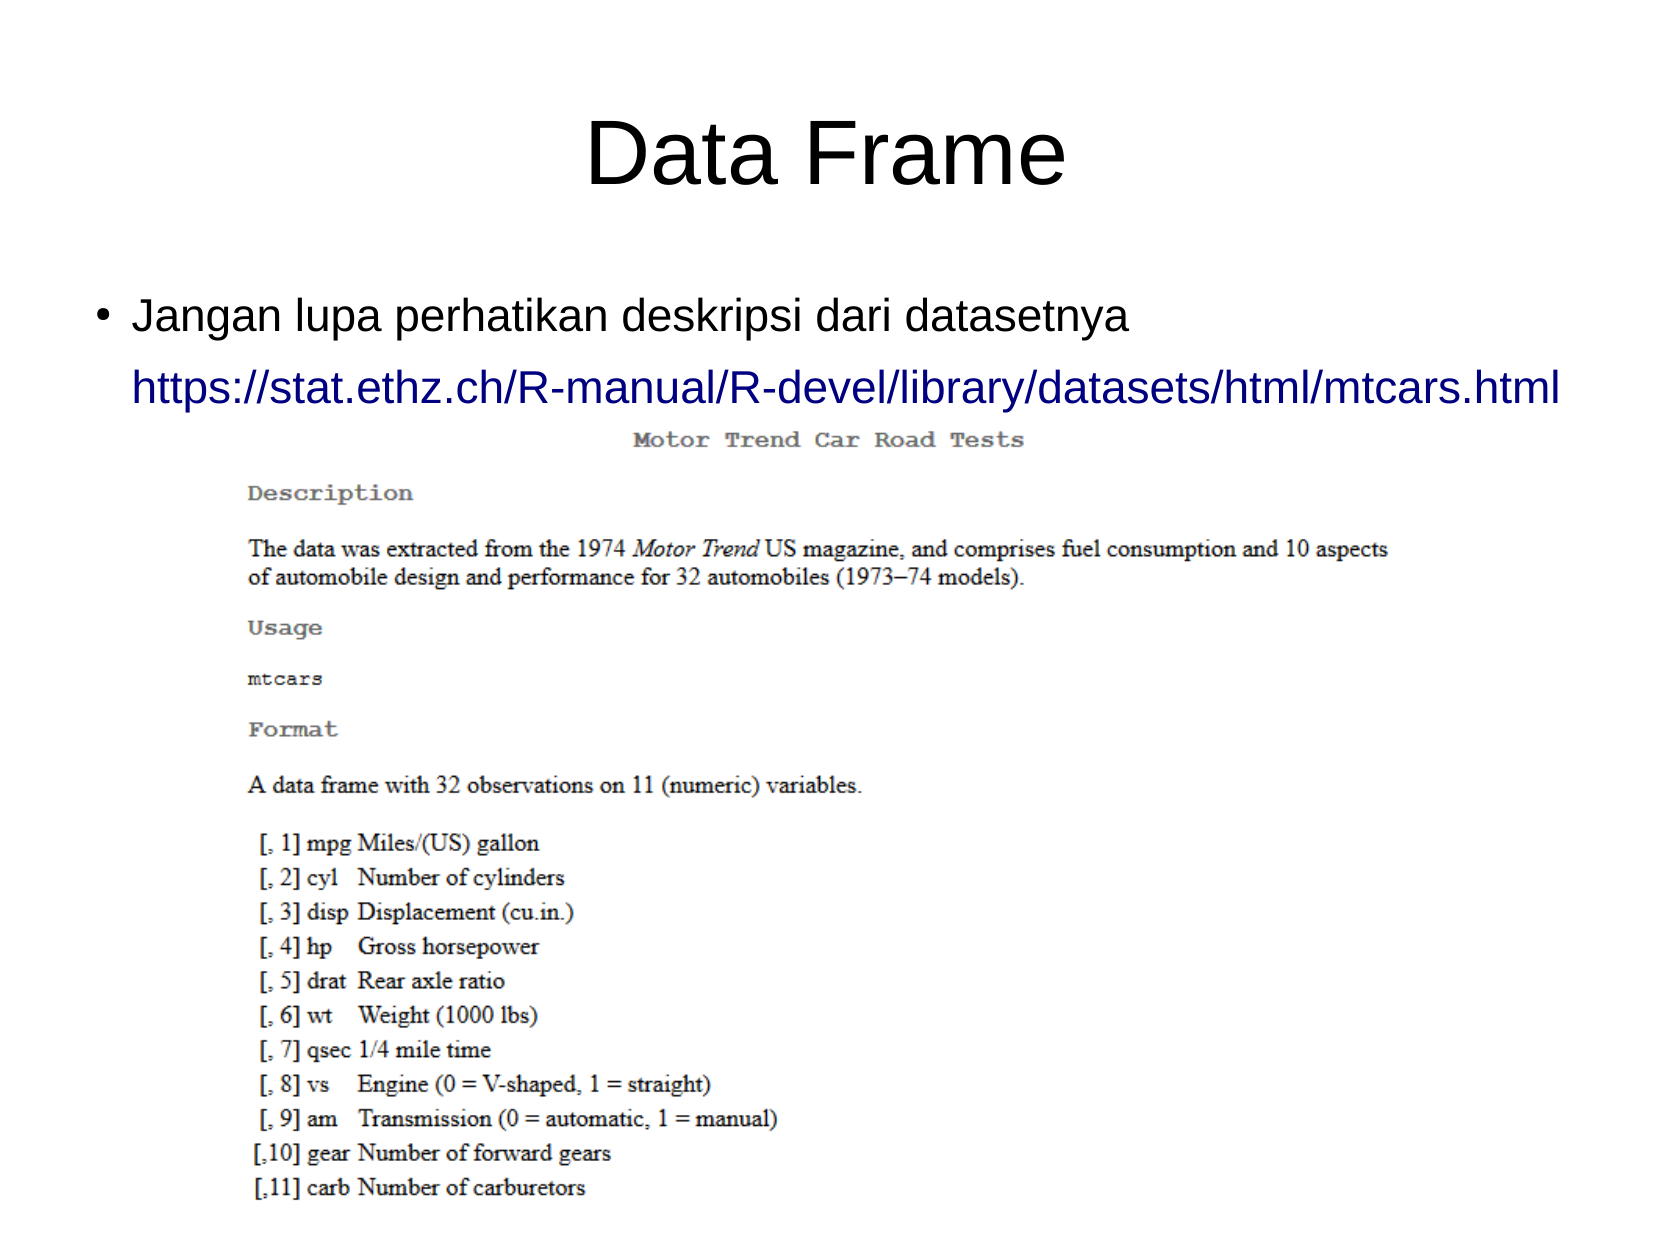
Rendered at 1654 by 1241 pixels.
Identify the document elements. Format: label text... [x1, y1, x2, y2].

picture [239, 419, 1407, 1222]
list Jangan lupa perhatikan deskripsi dari datasetnya https://stat.ethz.ch/R-manual/R-devel/library/datasets/html/mtcars.html [82, 290, 1571, 451]
title Data Frame [82, 49, 1571, 257]
